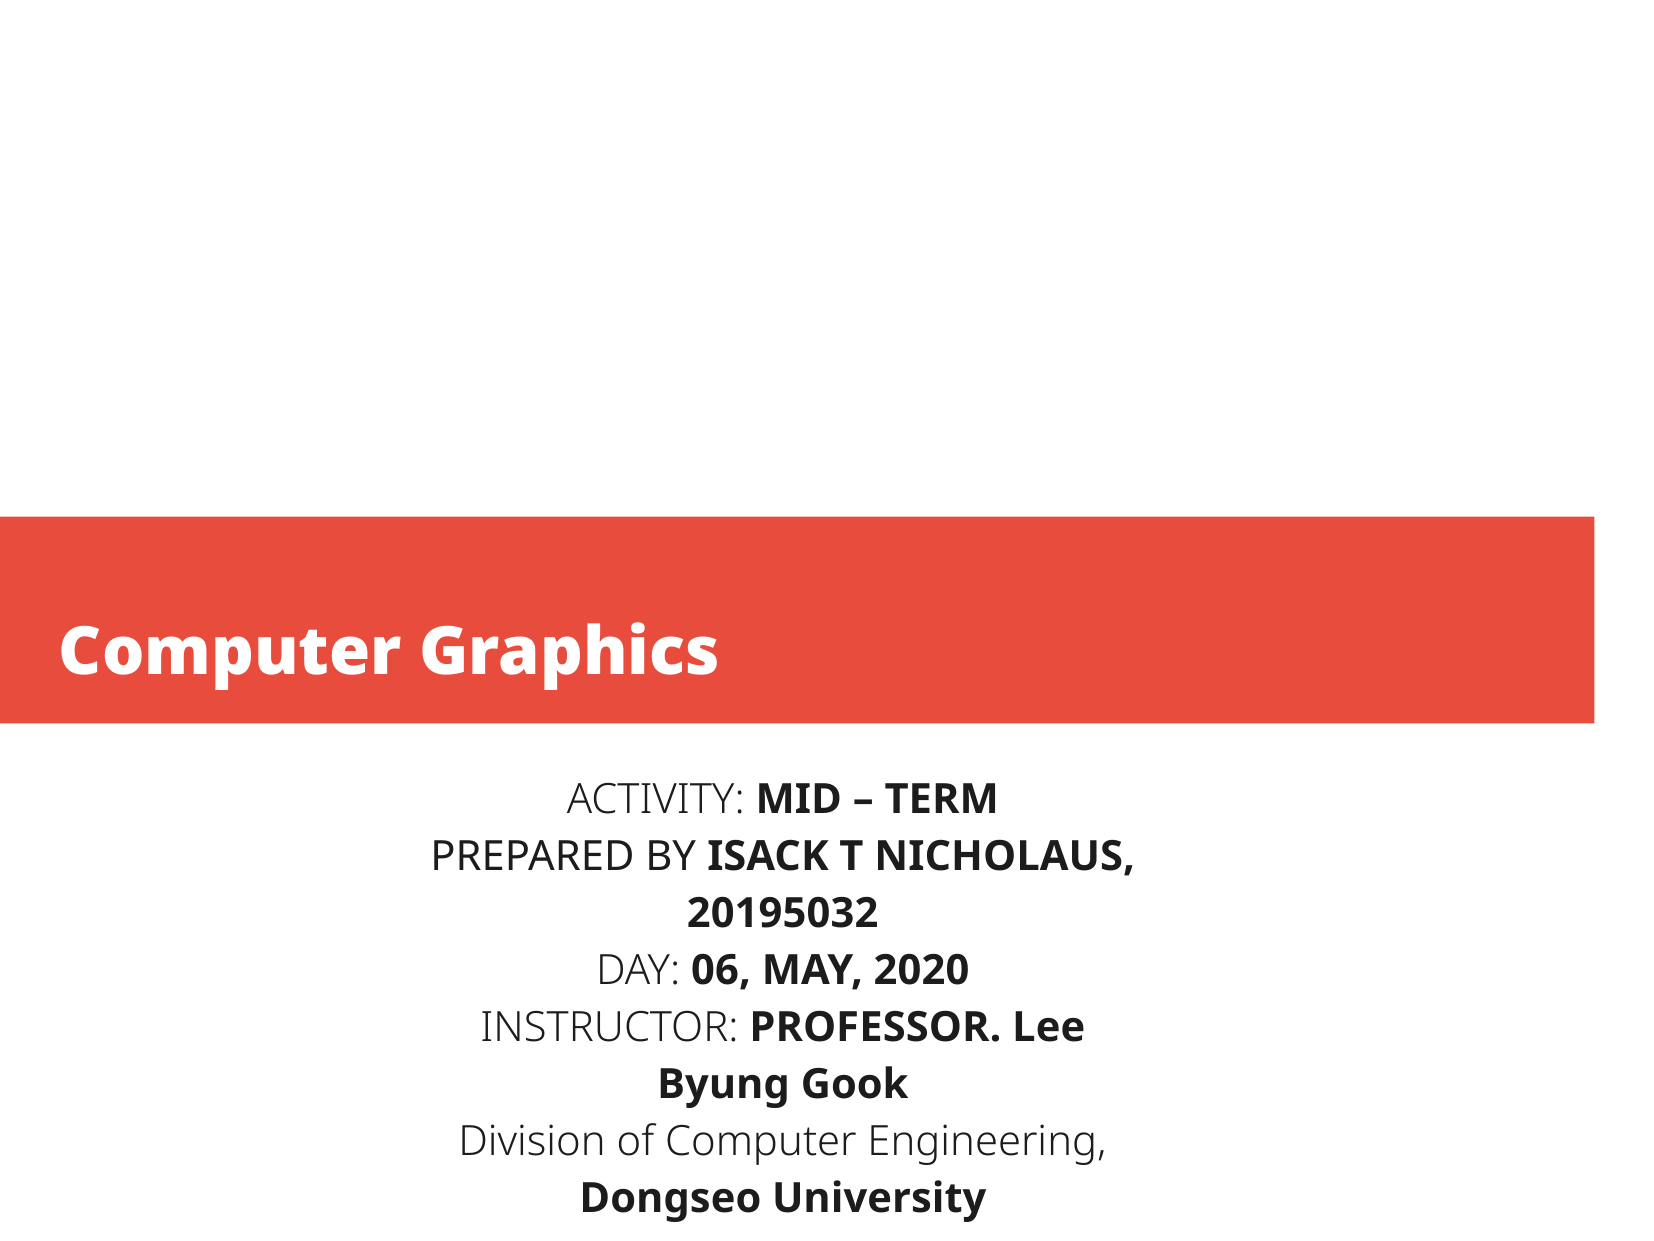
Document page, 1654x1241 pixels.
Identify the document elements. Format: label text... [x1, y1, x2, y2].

title Computer Graphics [59, 546, 1595, 694]
subtitle ACTIVITY: MID – TERM PREPARED BY ISACK T NICHOLAUS, 20195032 DAY: 06, MAY, 2020 INSTRUCTOR: PROFESSOR. Lee Byung Gook Division of Computer Engineering, Dongseo University [430, 768, 1141, 1021]
